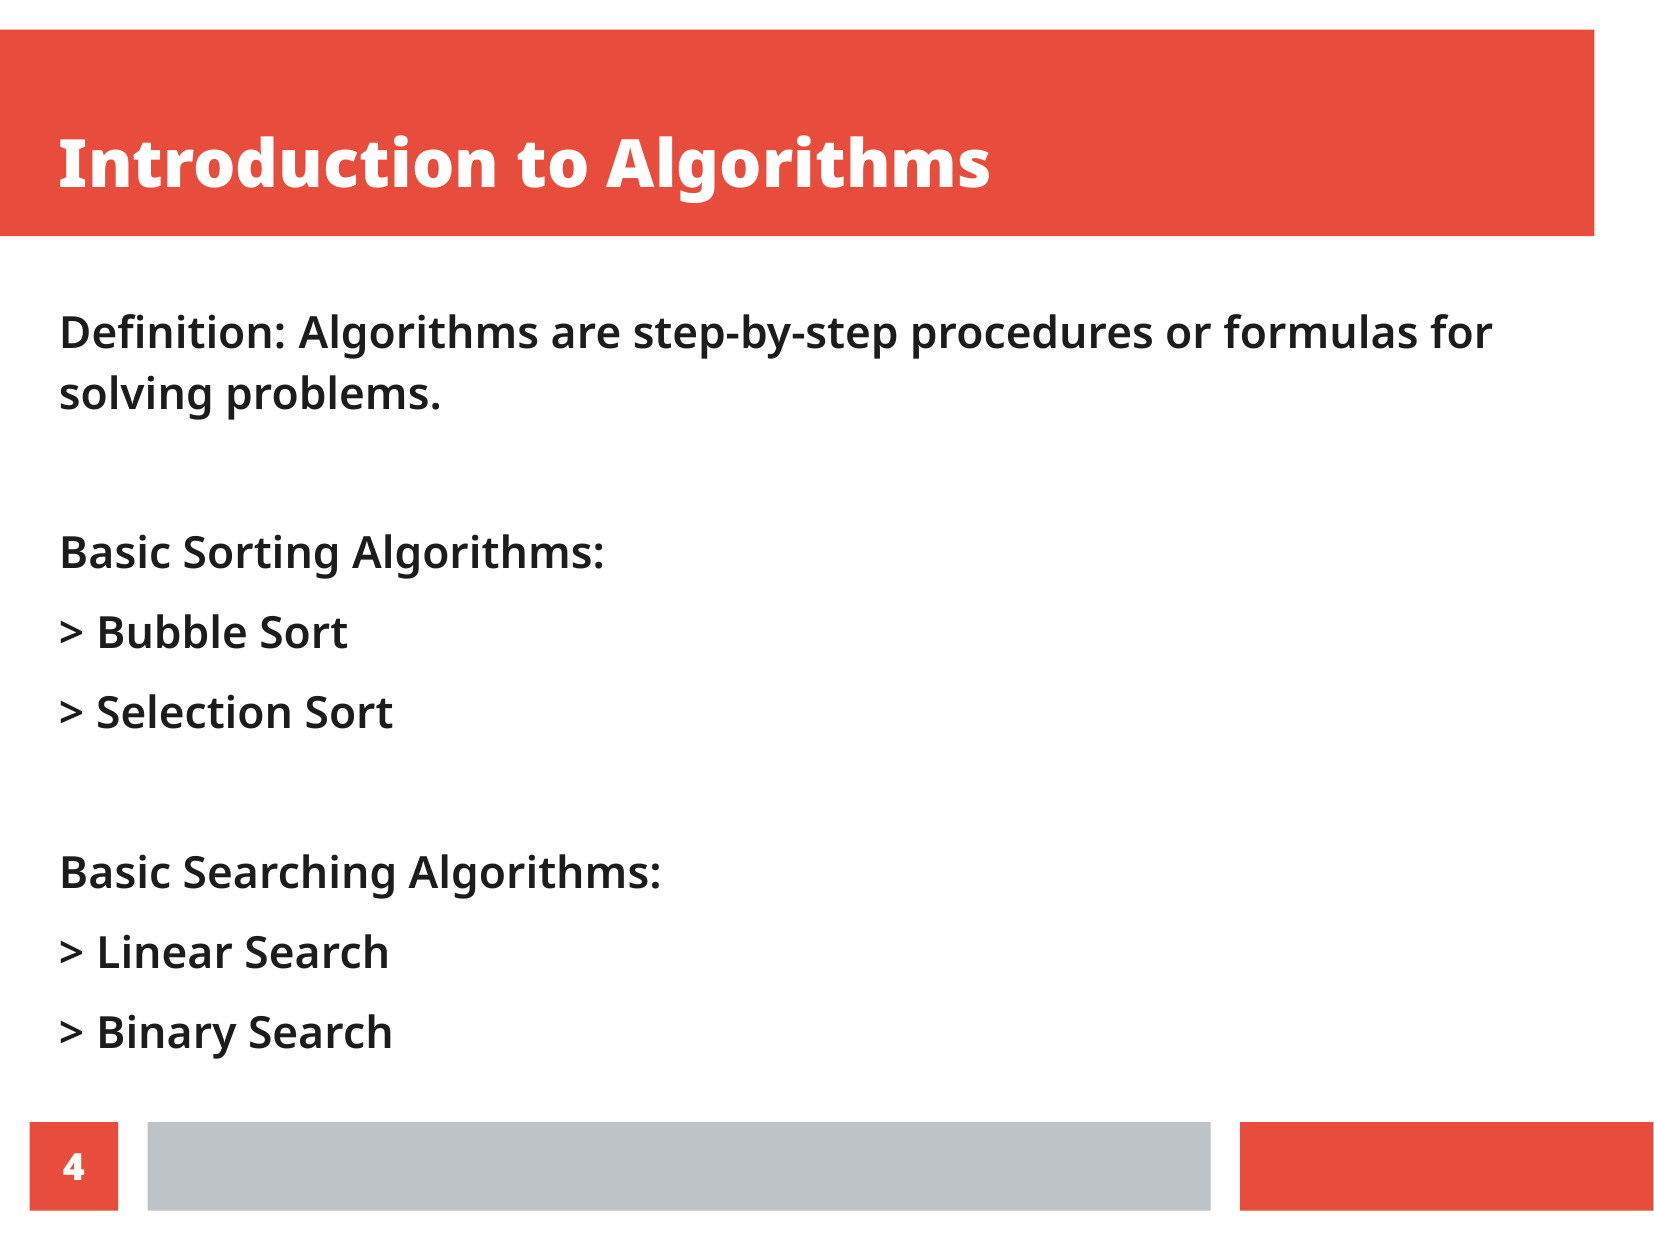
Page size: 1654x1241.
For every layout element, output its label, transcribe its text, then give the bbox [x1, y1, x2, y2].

title Introduction to Algorithms [59, 59, 1595, 207]
list Definition: Algorithms are step-by-step procedures or formulas for solving problems. Basic Sorting Algorithms: > Bubble Sort > Selection Sort Basic Searching Algorithms: > Linear Search > Binary Search [59, 301, 1565, 1069]
